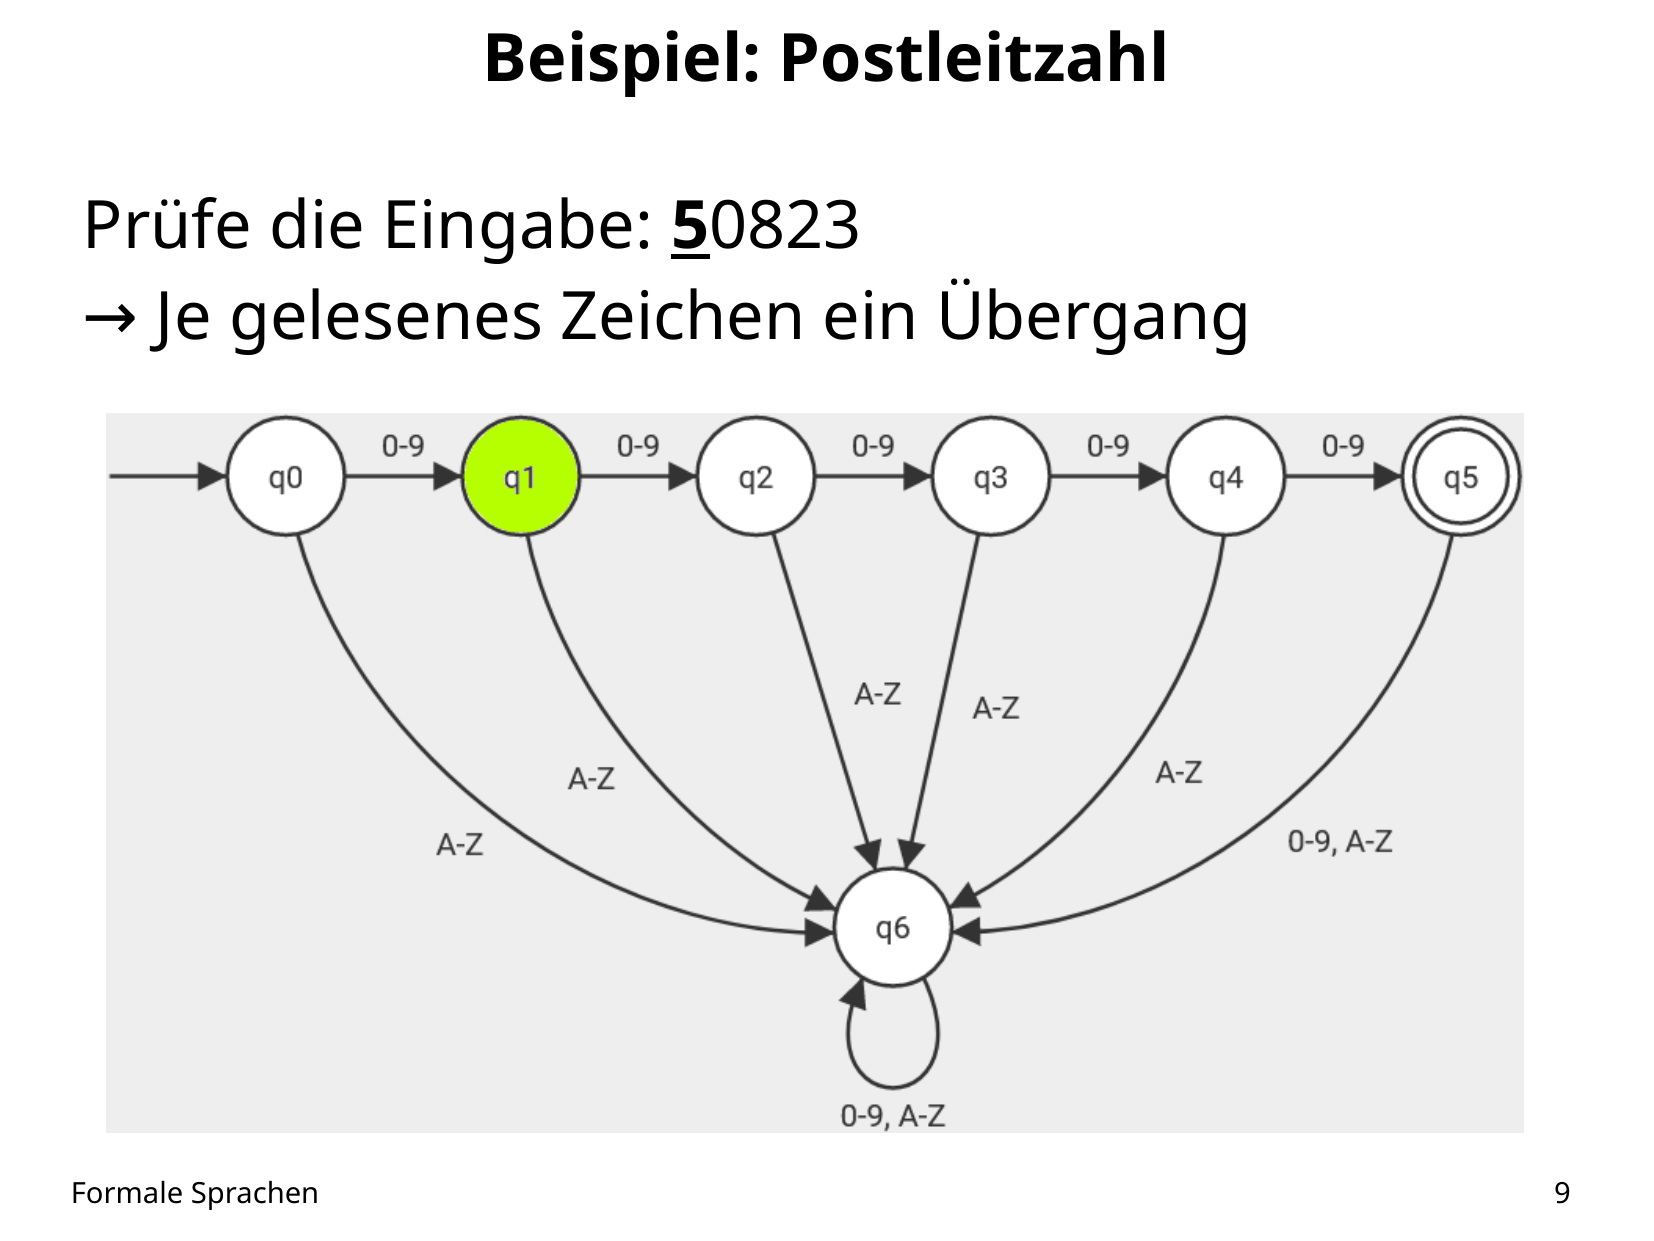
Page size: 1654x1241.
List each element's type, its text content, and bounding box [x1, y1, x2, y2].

title Beispiel: Postleitzahl [0, 5, 1654, 107]
picture [106, 413, 1524, 1133]
list Prüfe die Eingabe: 50823 → Je gelesenes Zeichen ein Übergang [82, 177, 1571, 1123]
